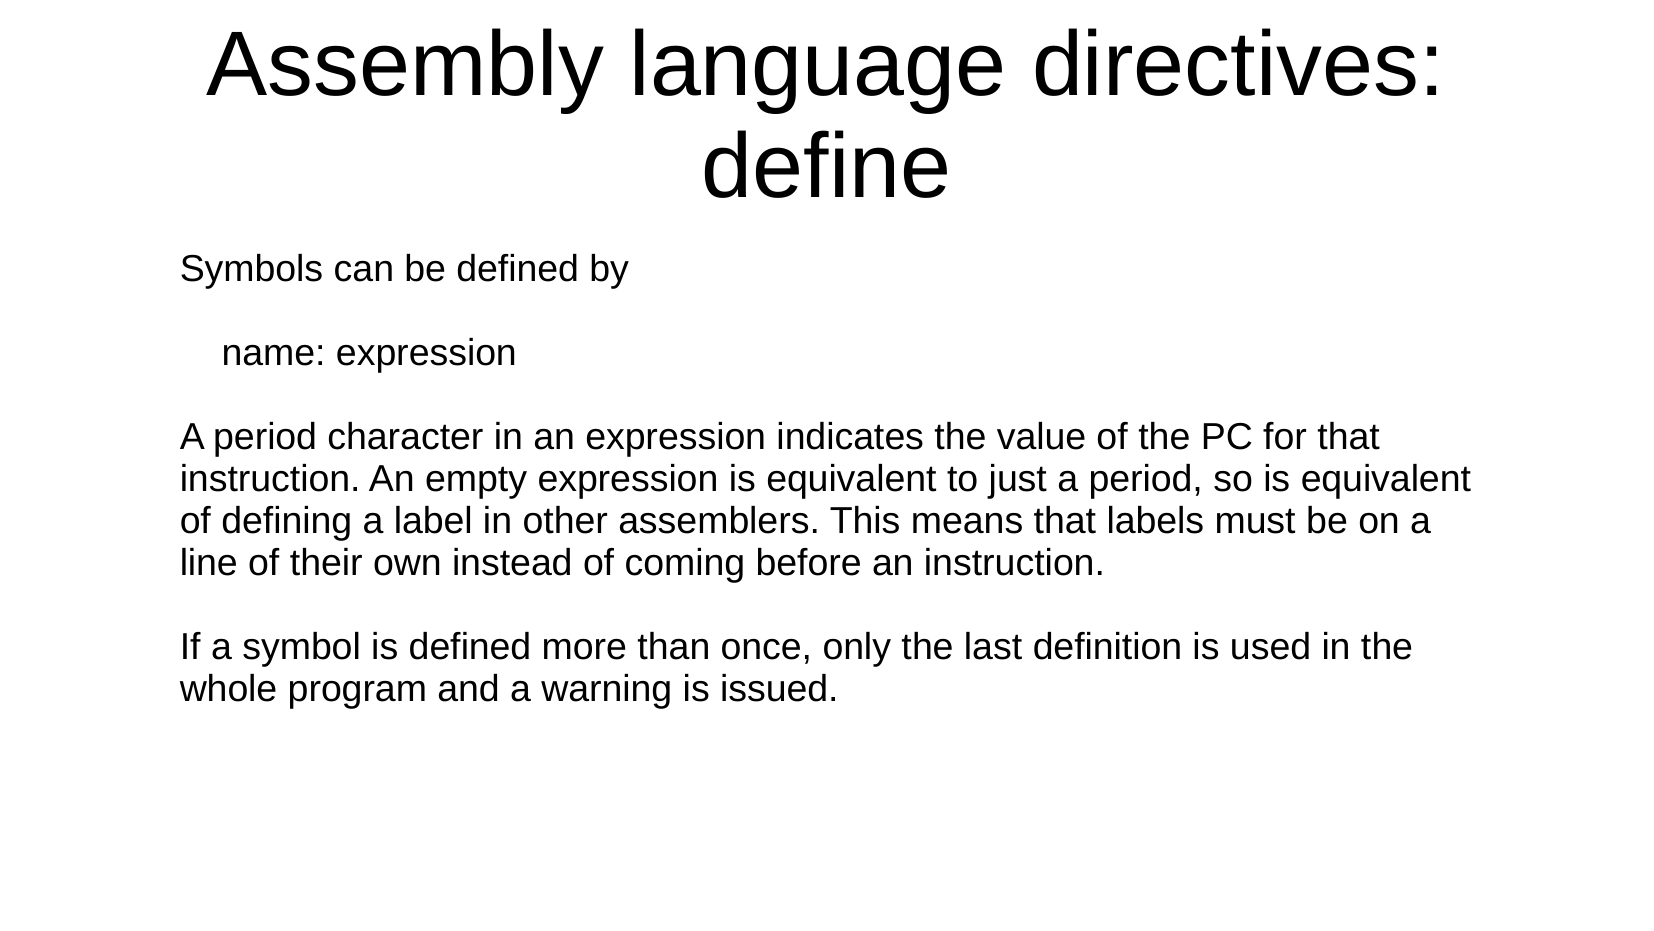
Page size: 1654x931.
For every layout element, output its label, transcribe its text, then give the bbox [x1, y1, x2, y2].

title Assembly language directives: define [82, 12, 1571, 218]
text_box Symbols can be defined by name: expression A period character in an expression indicates the value of the PC for that instruction. An empty expression is equivalent to just a period, so is equivalent of defining a label in other assemblers. This means that labels must be on a line of their own instead of coming before an instruction. If a symbol is defined more than once, only the last definition is used in the whole program and a warning is issued. [165, 240, 1501, 886]
